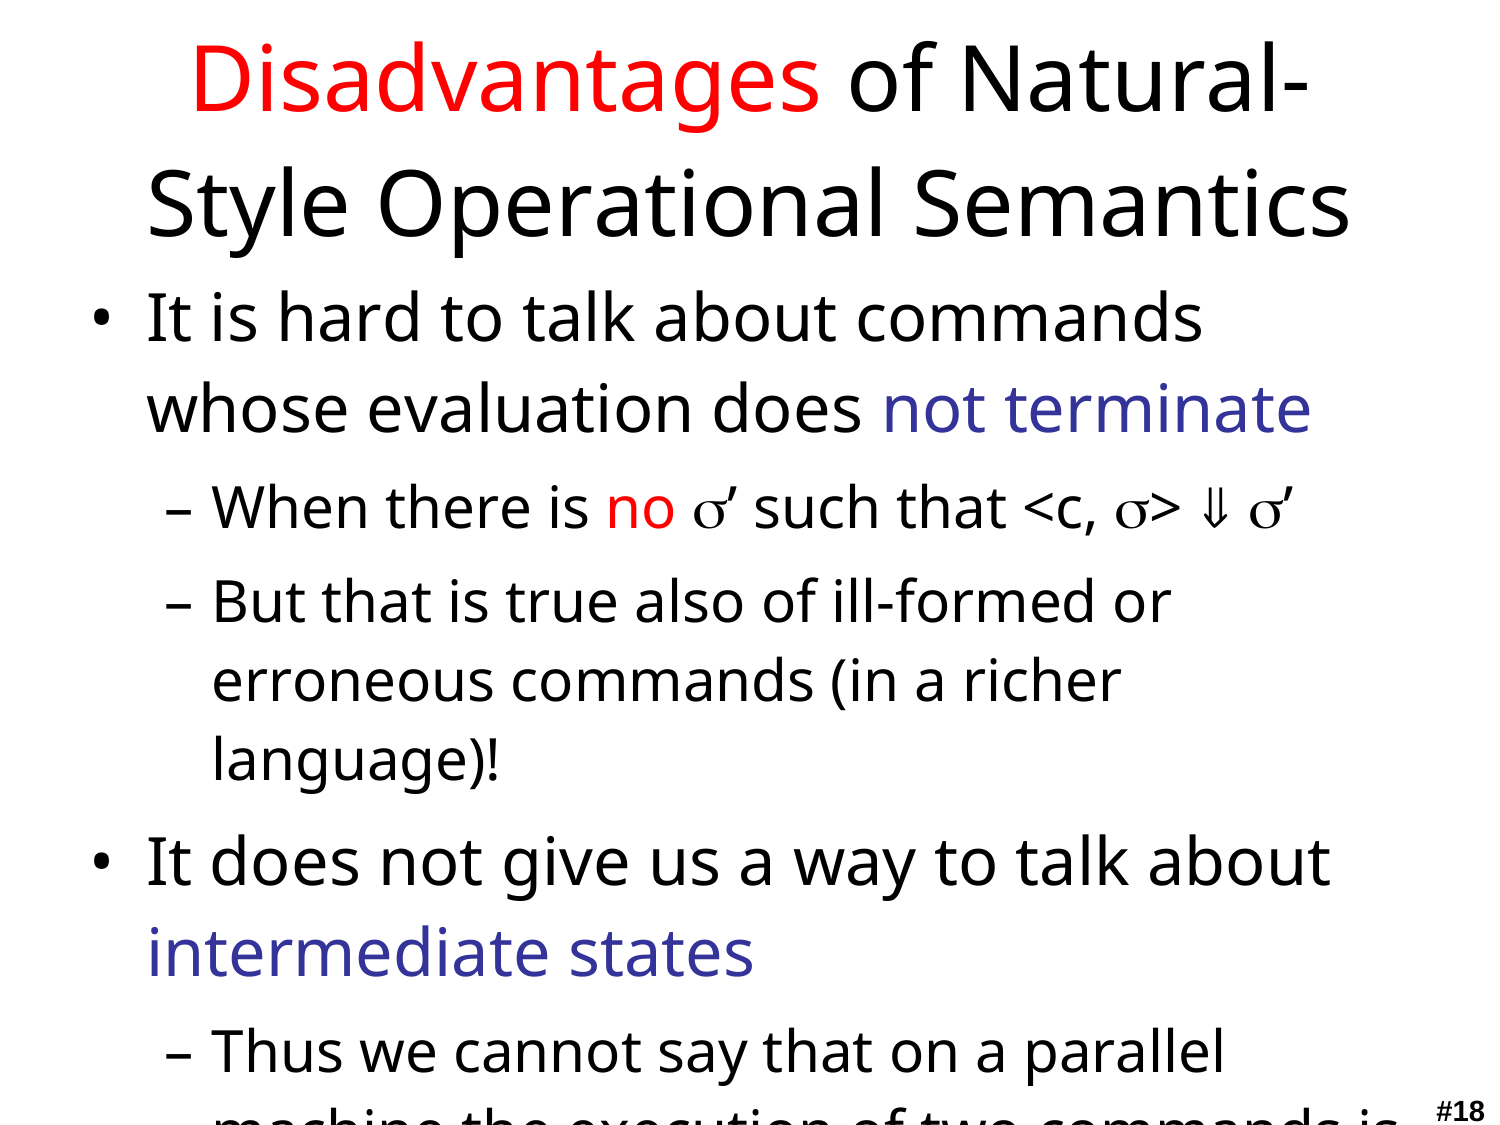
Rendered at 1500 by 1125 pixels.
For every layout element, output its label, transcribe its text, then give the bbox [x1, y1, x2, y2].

list It is hard to talk about commands whose evaluation does not terminate When there is no ’ such that <c, >  ’ But that is true also of ill-formed or erroneous commands (in a richer language)! It does not give us a way to talk about intermediate states Thus we cannot say that on a parallel machine the execution of two commands is interleaved (= no modeling threads) [75, 262, 1426, 1059]
title Disadvantages of Natural-Style Operational Semantics [75, 24, 1426, 254]
